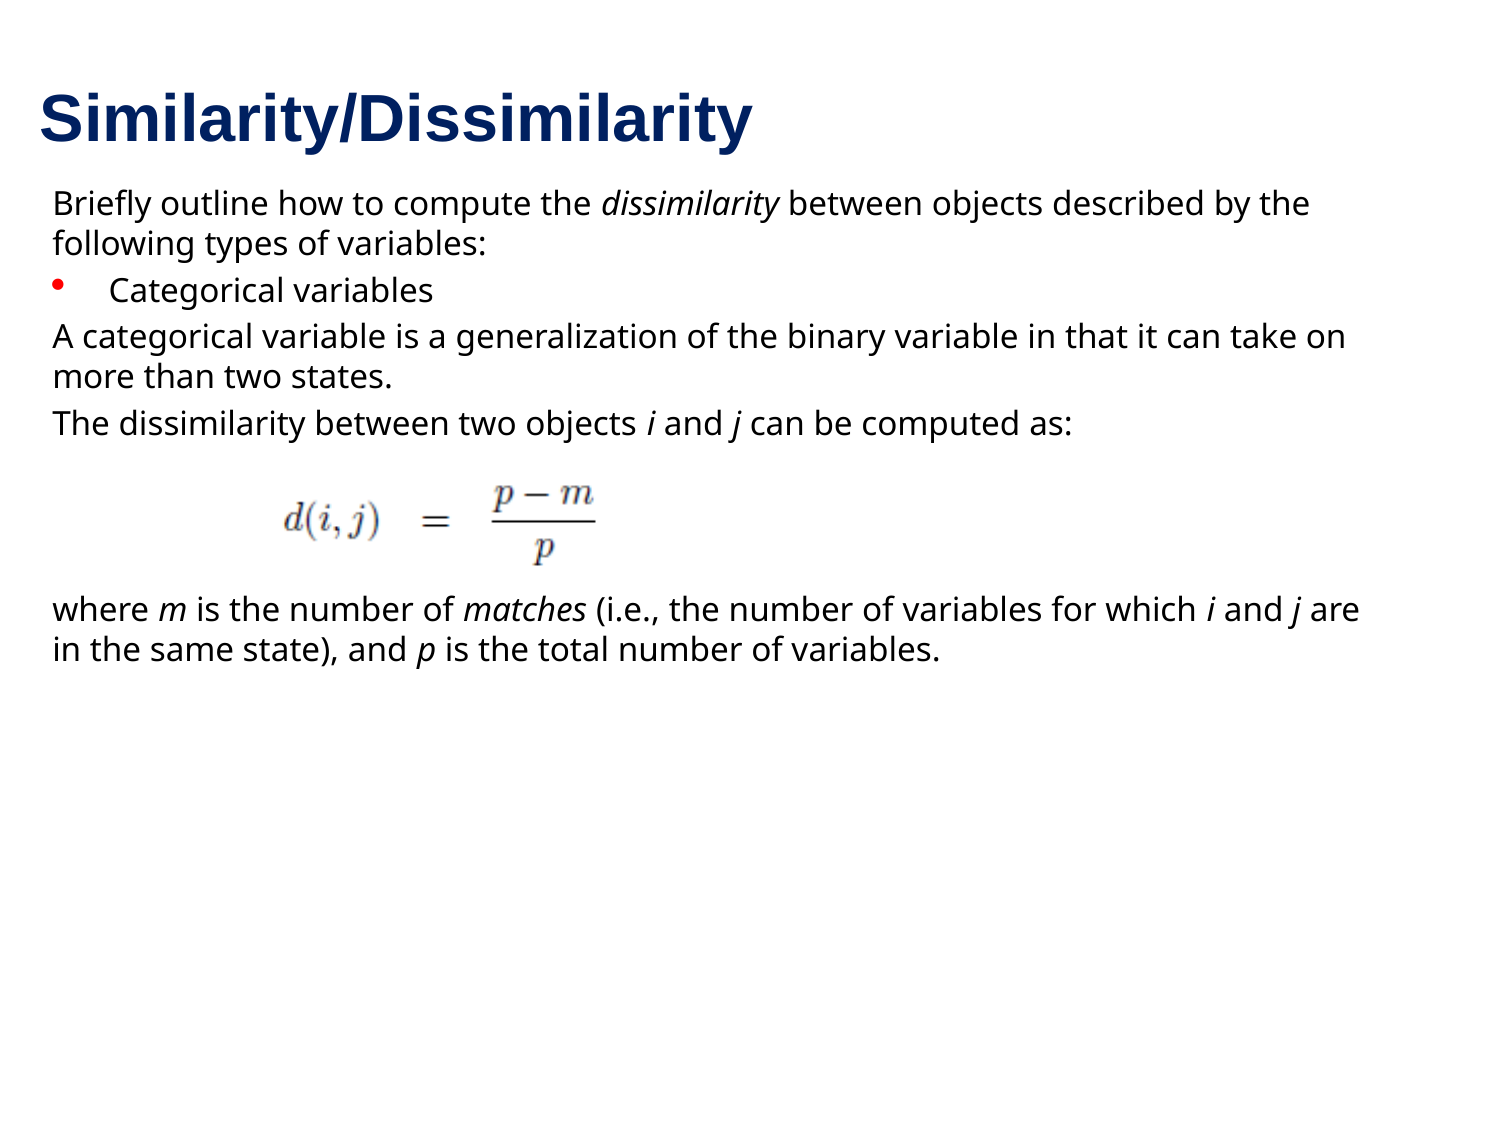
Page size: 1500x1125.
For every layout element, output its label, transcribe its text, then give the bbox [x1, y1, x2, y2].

list Briefly outline how to compute the dissimilarity between objects described by the following types of variables: Categorical variables A categorical variable is a generalization of the binary variable in that it can take on more than two states. The dissimilarity between two objects i and j can be computed as: where m is the number of matches (i.e., the number of variables for which i and j are in the same state), and p is the total number of variables. [37, 174, 1400, 887]
title Similarity/Dissimilarity [24, 24, 1096, 162]
picture [275, 474, 600, 572]
